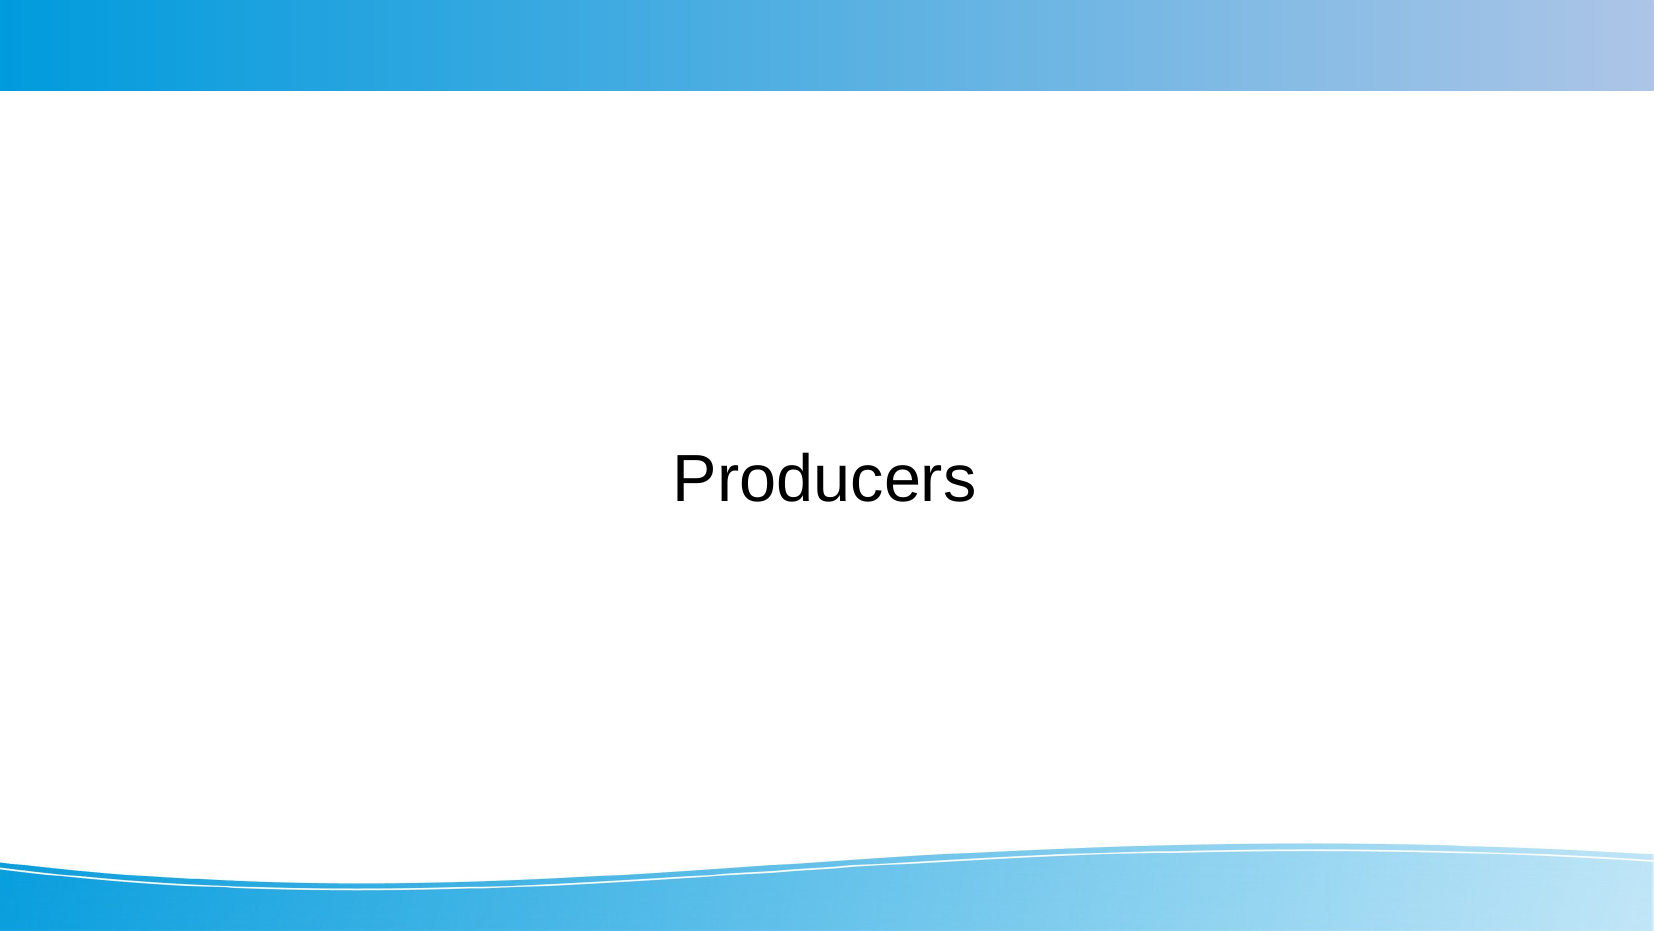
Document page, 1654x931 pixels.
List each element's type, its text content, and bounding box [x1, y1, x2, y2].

subtitle Producers [60, 123, 1591, 833]
picture [0, 843, 1654, 931]
